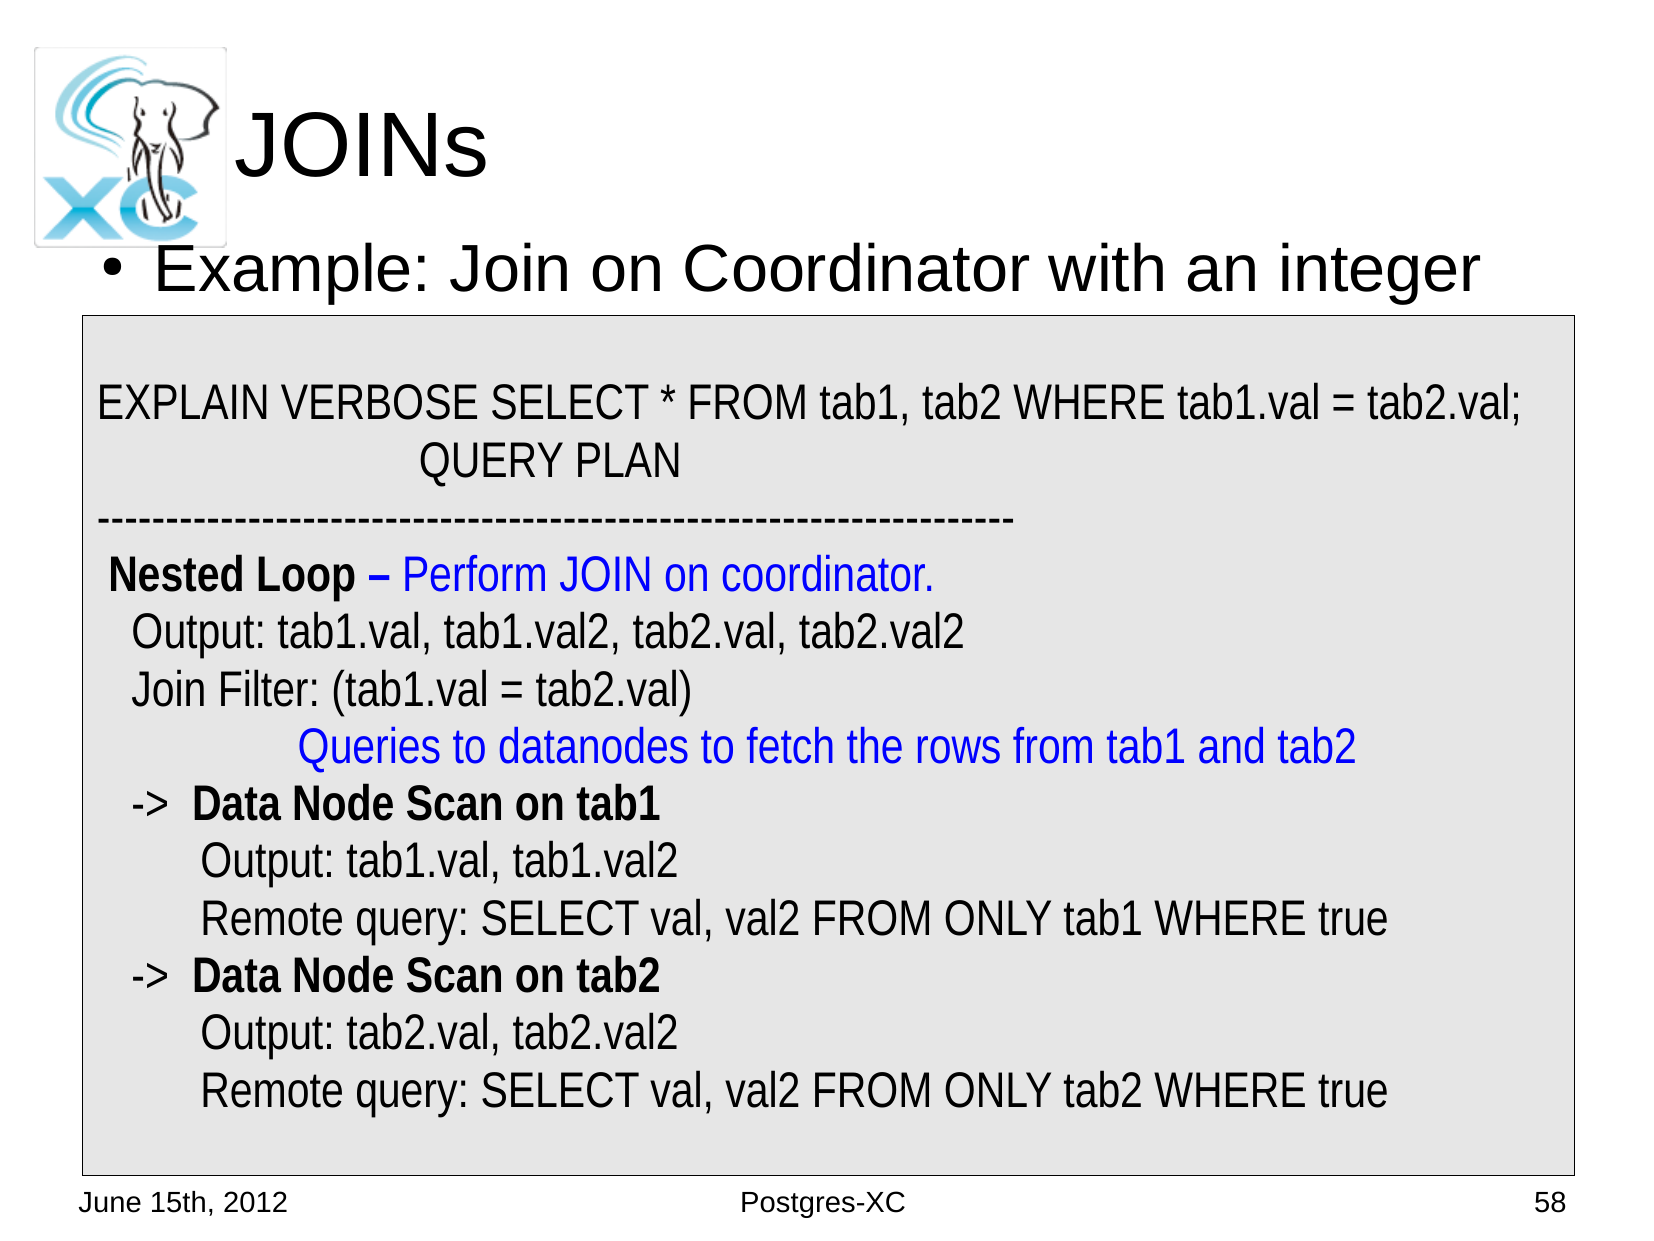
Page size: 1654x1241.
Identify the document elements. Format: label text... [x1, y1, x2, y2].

title JOINs [234, 48, 1599, 241]
list Example: Join on Coordinator with an integer key [82, 231, 1572, 315]
picture [34, 47, 227, 248]
text_box EXPLAIN VERBOSE SELECT * FROM tab1, tab2 WHERE tab1.val = tab2.val; QUERY PLAN ------------------------------------------------------------------- Nested Loop – Perform JOIN on coordinator. Output: tab1.val, tab1.val2, tab2.val, tab2.val2 Join Filter: (tab1.val = tab2.val) Queries to datanodes to fetch the rows from tab1 and tab2 -> Data Node Scan on tab1 Output: tab1.val, tab1.val2 Remote query: SELECT val, val2 FROM ONLY tab1 WHERE true -> Data Node Scan on tab2 Output: tab2.val, tab2.val2 Remote query: SELECT val, val2 FROM ONLY tab2 WHERE true [82, 315, 1575, 1176]
